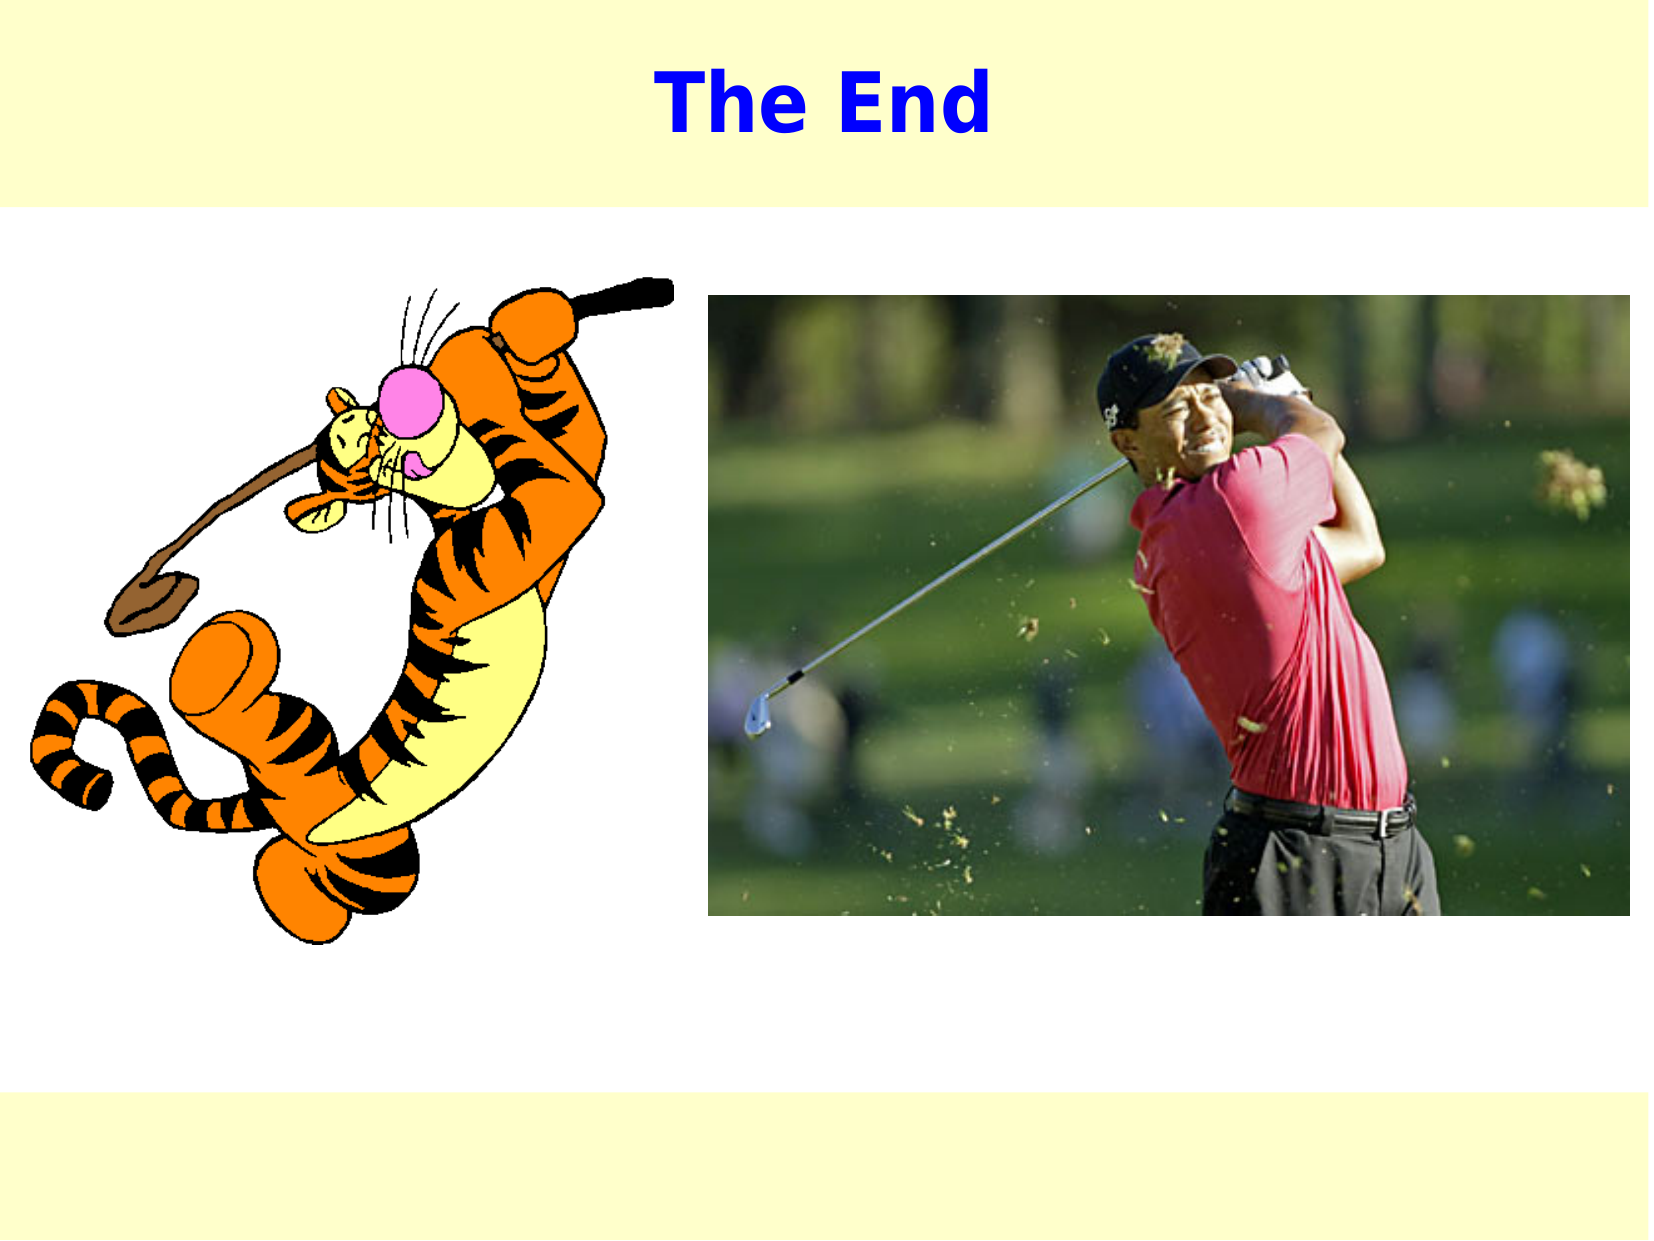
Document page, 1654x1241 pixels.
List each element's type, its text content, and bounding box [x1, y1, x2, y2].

title The End [0, 0, 1649, 208]
picture [708, 295, 1630, 916]
picture [29, 276, 674, 945]
title [0, 1092, 1649, 1241]
